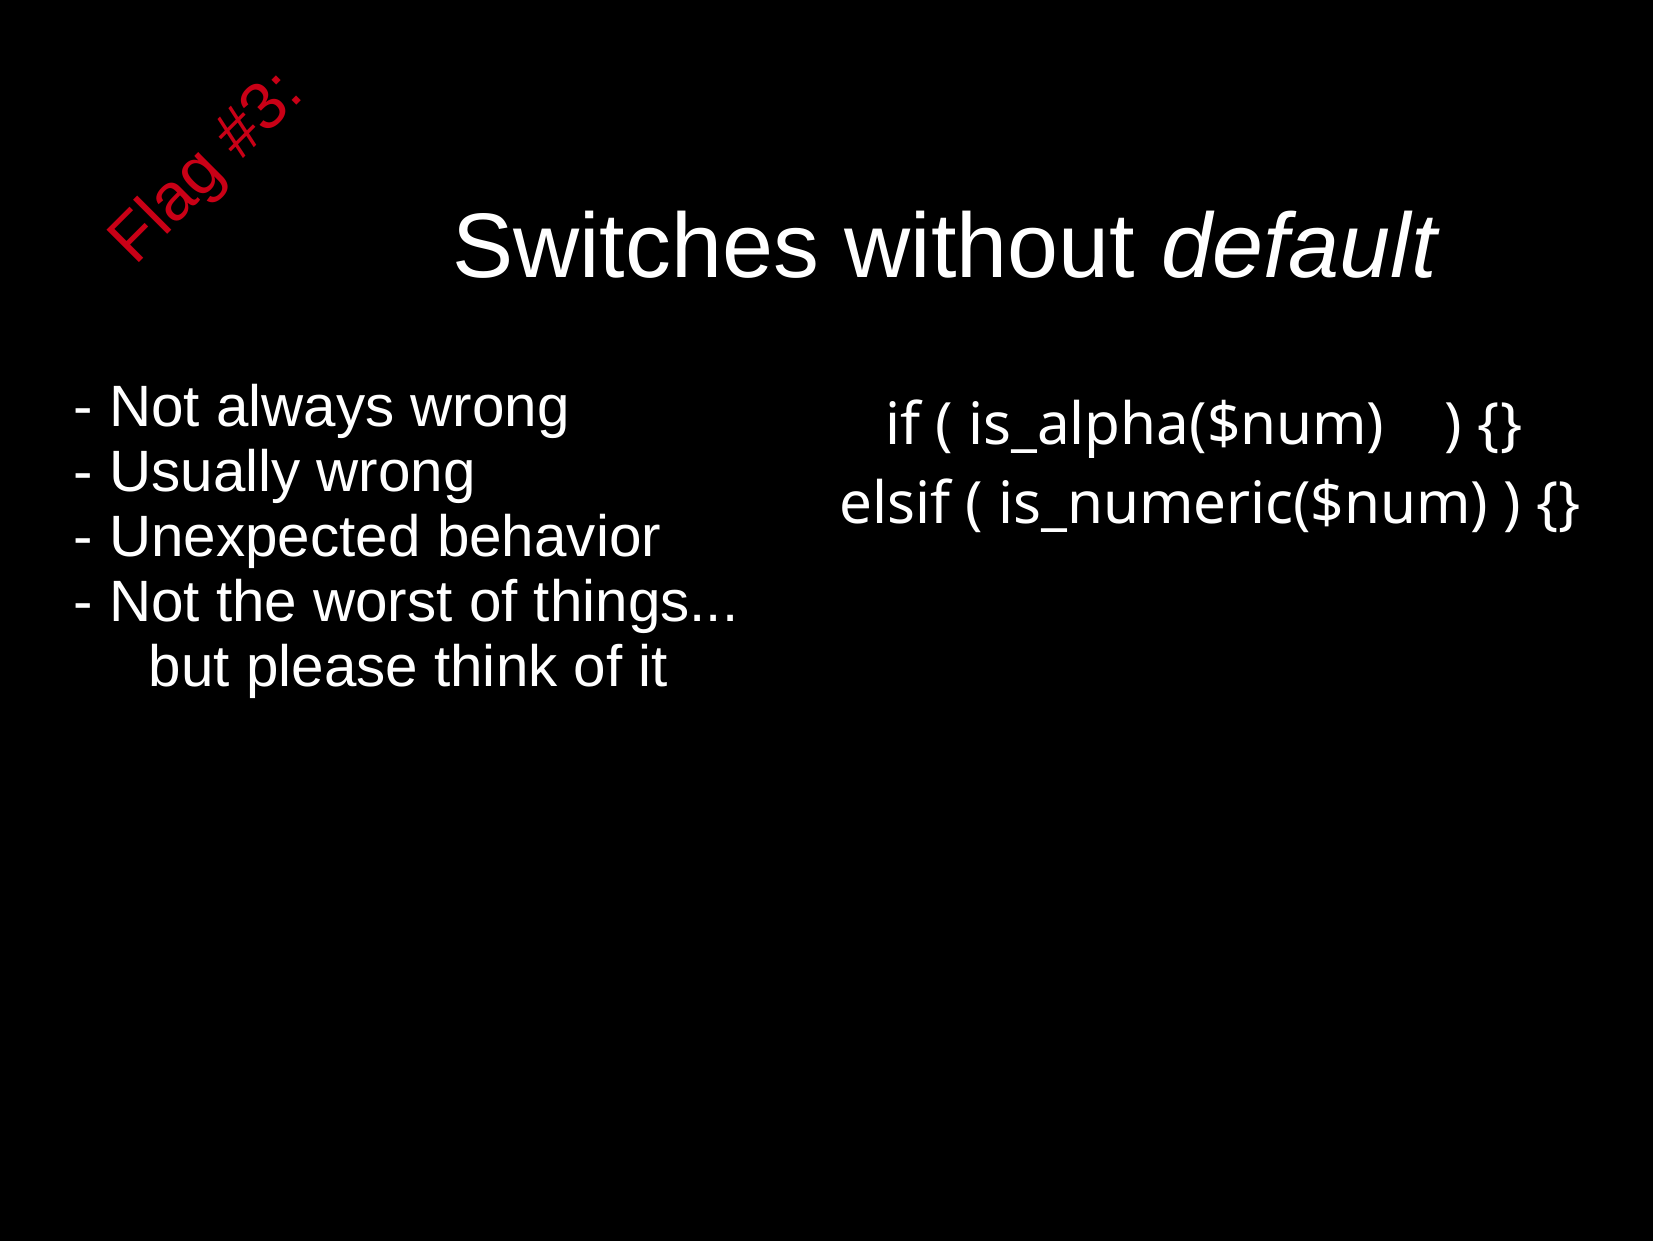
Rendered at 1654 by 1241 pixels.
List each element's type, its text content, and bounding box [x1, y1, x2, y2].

text_box Flag #3: [77, 37, 338, 298]
text_box if ( is_alpha($num) ) {} elsif ( is_numeric($num) ) {} [825, 375, 1613, 1126]
text_box - Not always wrong - Usually wrong - Unexpected behavior - Not the worst of things... but please think of it [58, 366, 788, 1117]
text_box Switches without default [437, 187, 1450, 319]
